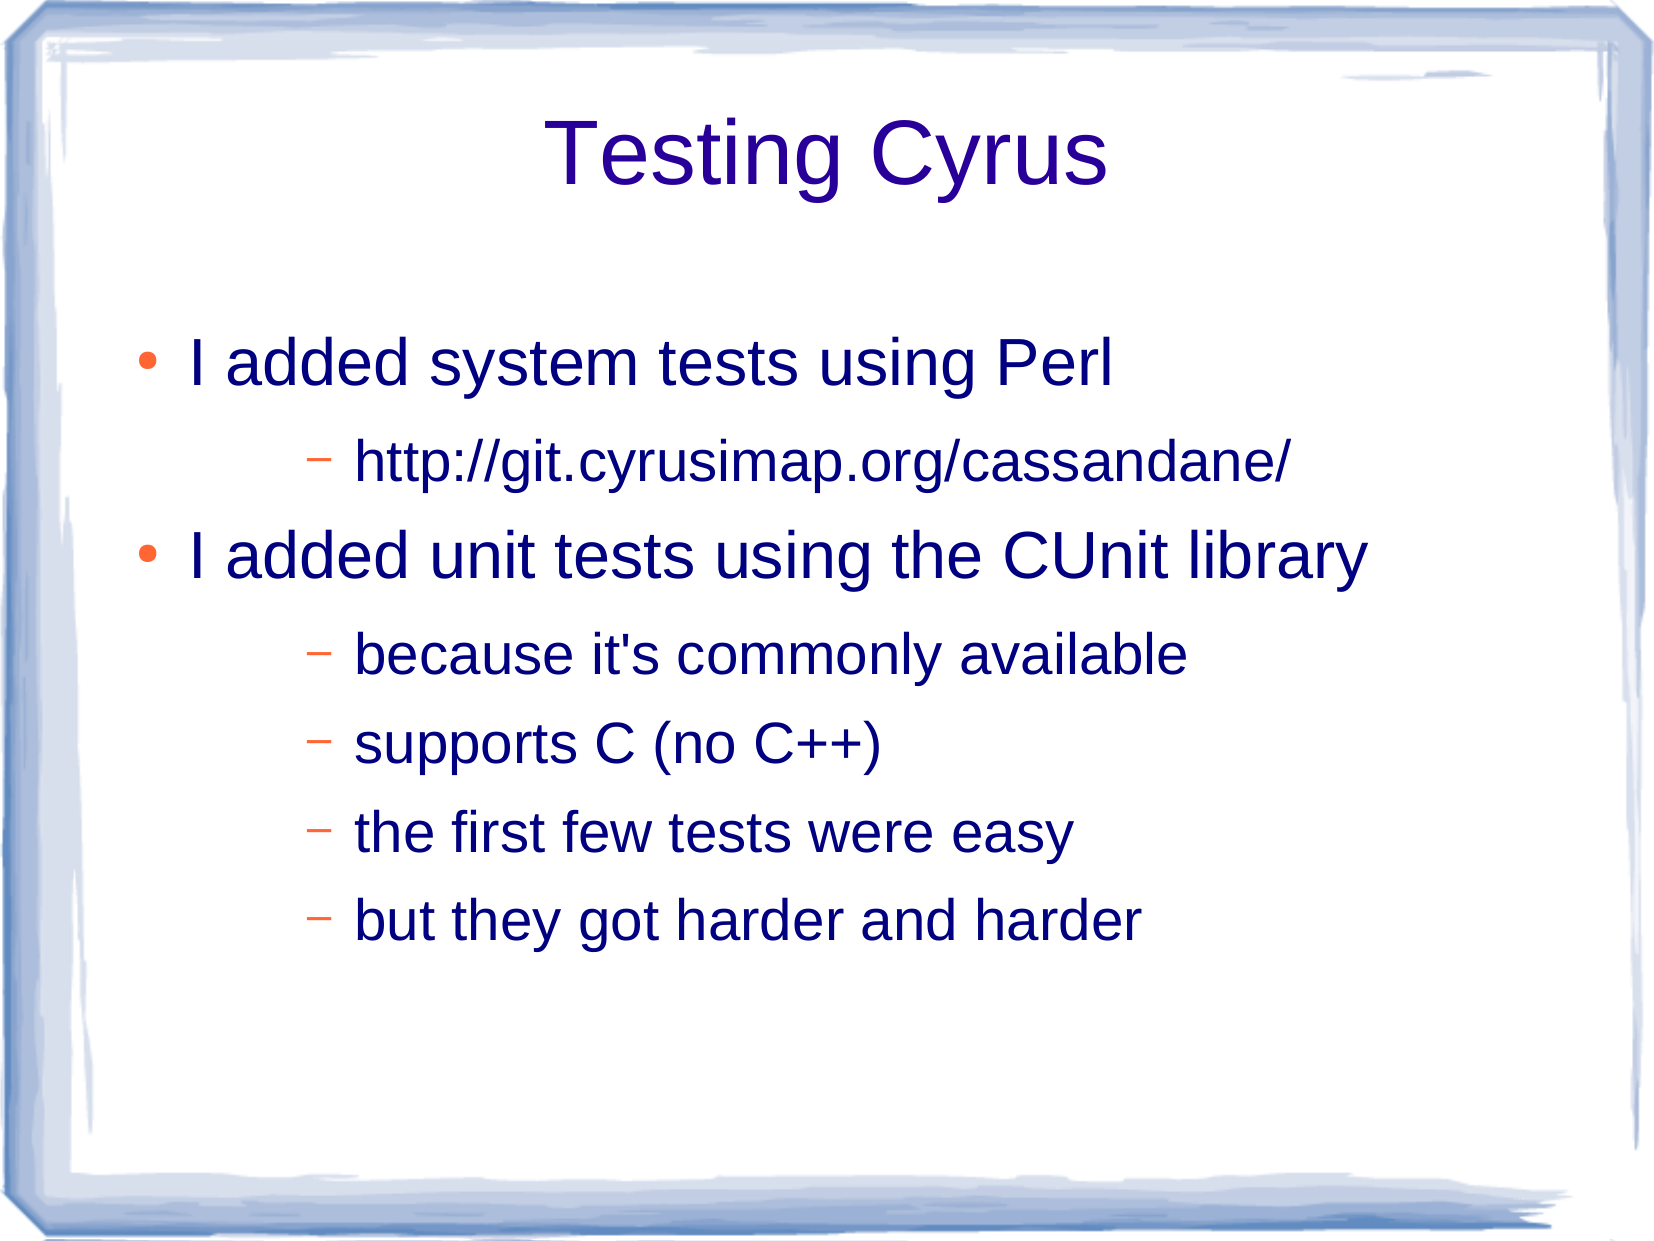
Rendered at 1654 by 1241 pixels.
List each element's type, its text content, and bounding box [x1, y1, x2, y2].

title Testing Cyrus [82, 56, 1571, 250]
list I added system tests using Perl http://git.cyrusimap.org/cassandane/ I added unit tests using the CUnit library because it's commonly available supports C (no C++) the first few tests were easy but they got harder and harder [118, 324, 1571, 1129]
picture [0, 0, 1654, 1241]
